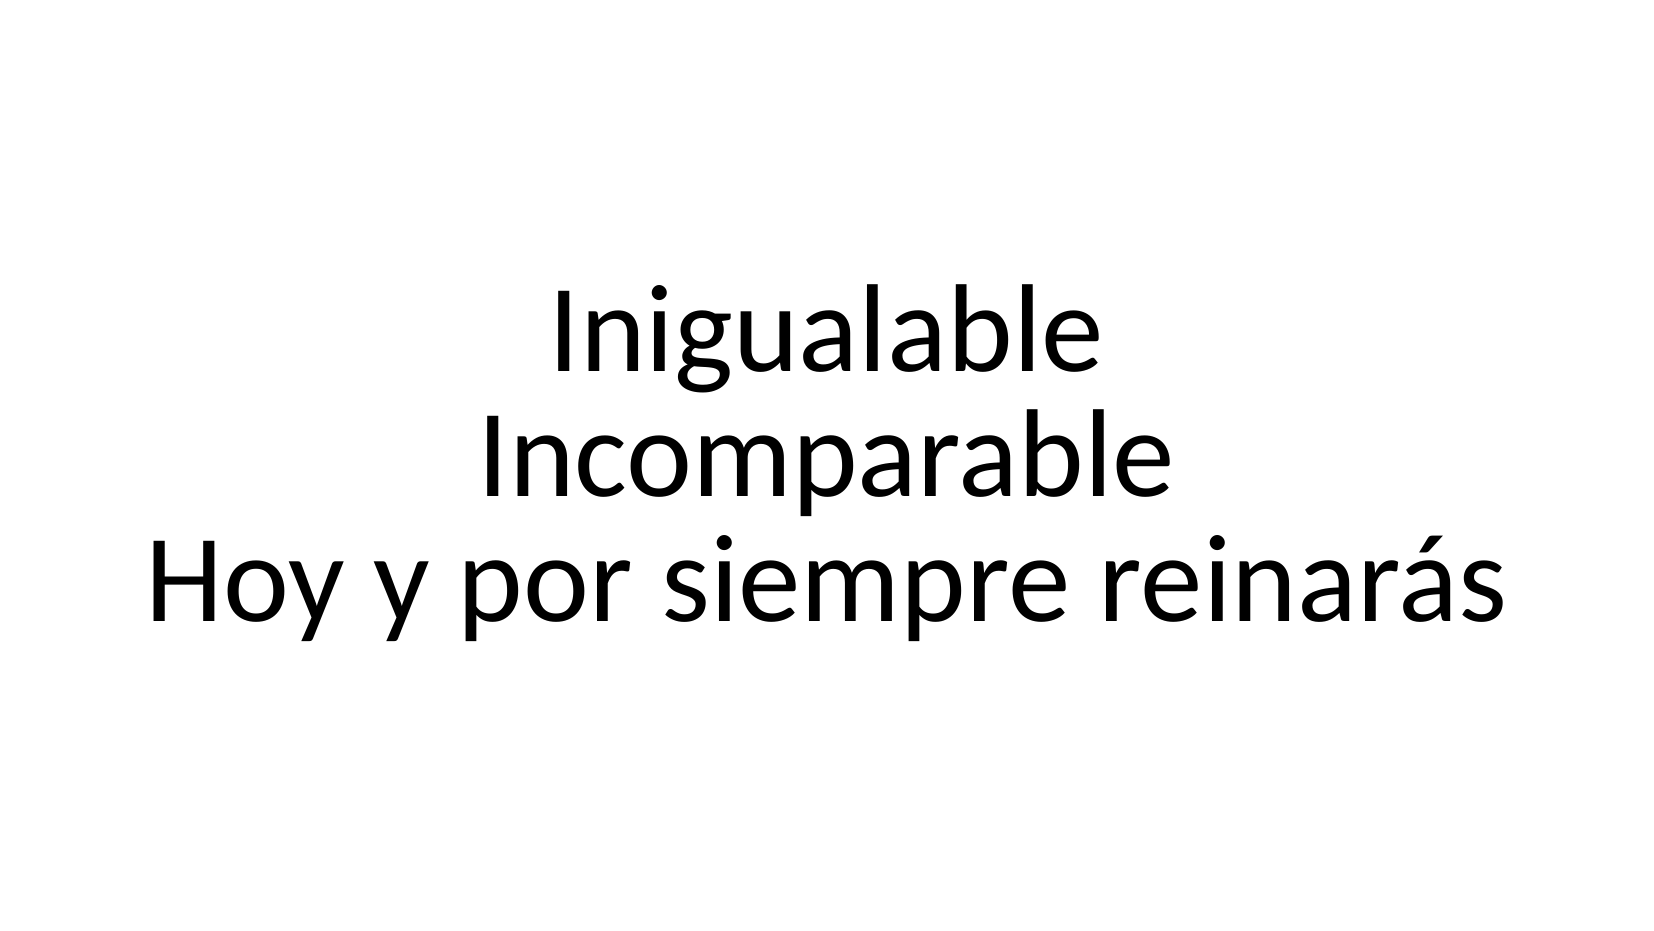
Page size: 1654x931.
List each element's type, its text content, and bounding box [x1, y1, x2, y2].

title Inigualable Incomparable Hoy y por siempre reinarás [0, 0, 1654, 931]
